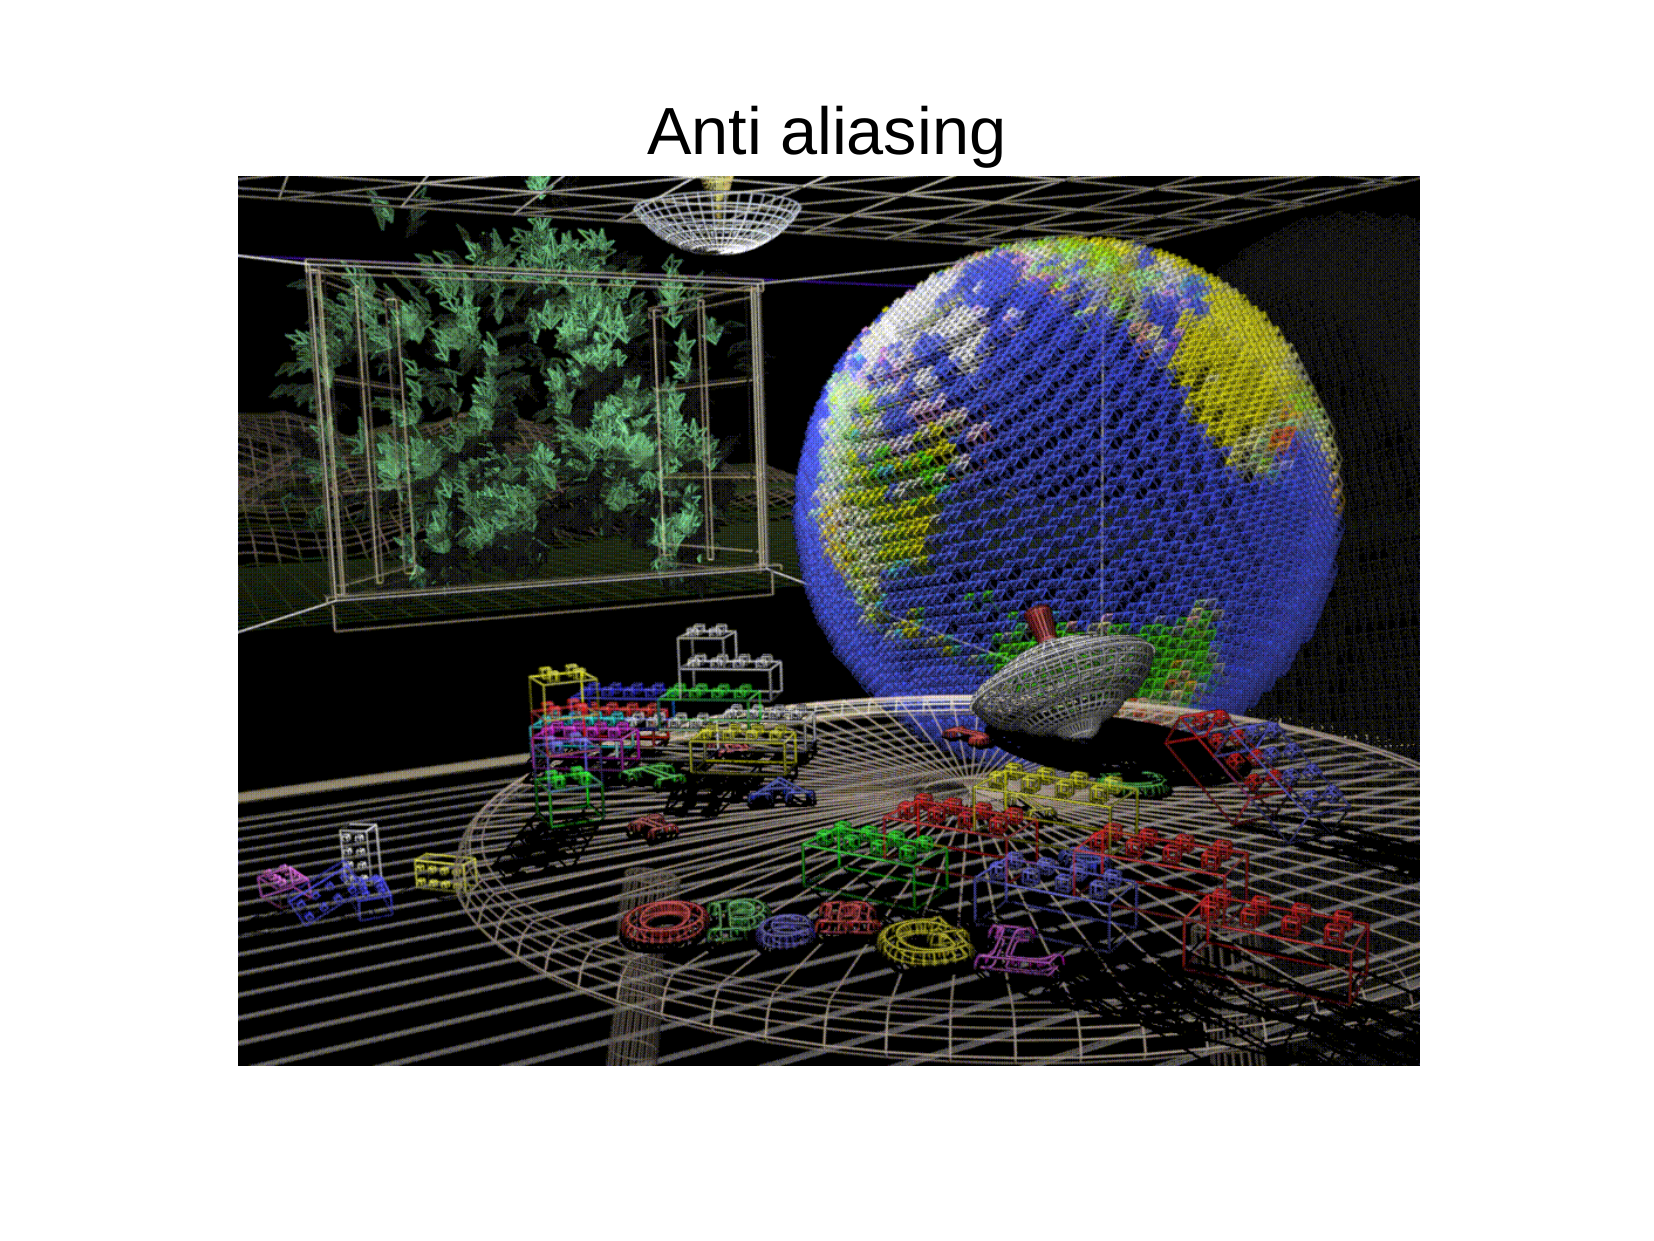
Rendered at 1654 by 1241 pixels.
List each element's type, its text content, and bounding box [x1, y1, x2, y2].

picture [238, 176, 1420, 1066]
subtitle Anti aliasing [82, 56, 1571, 207]
